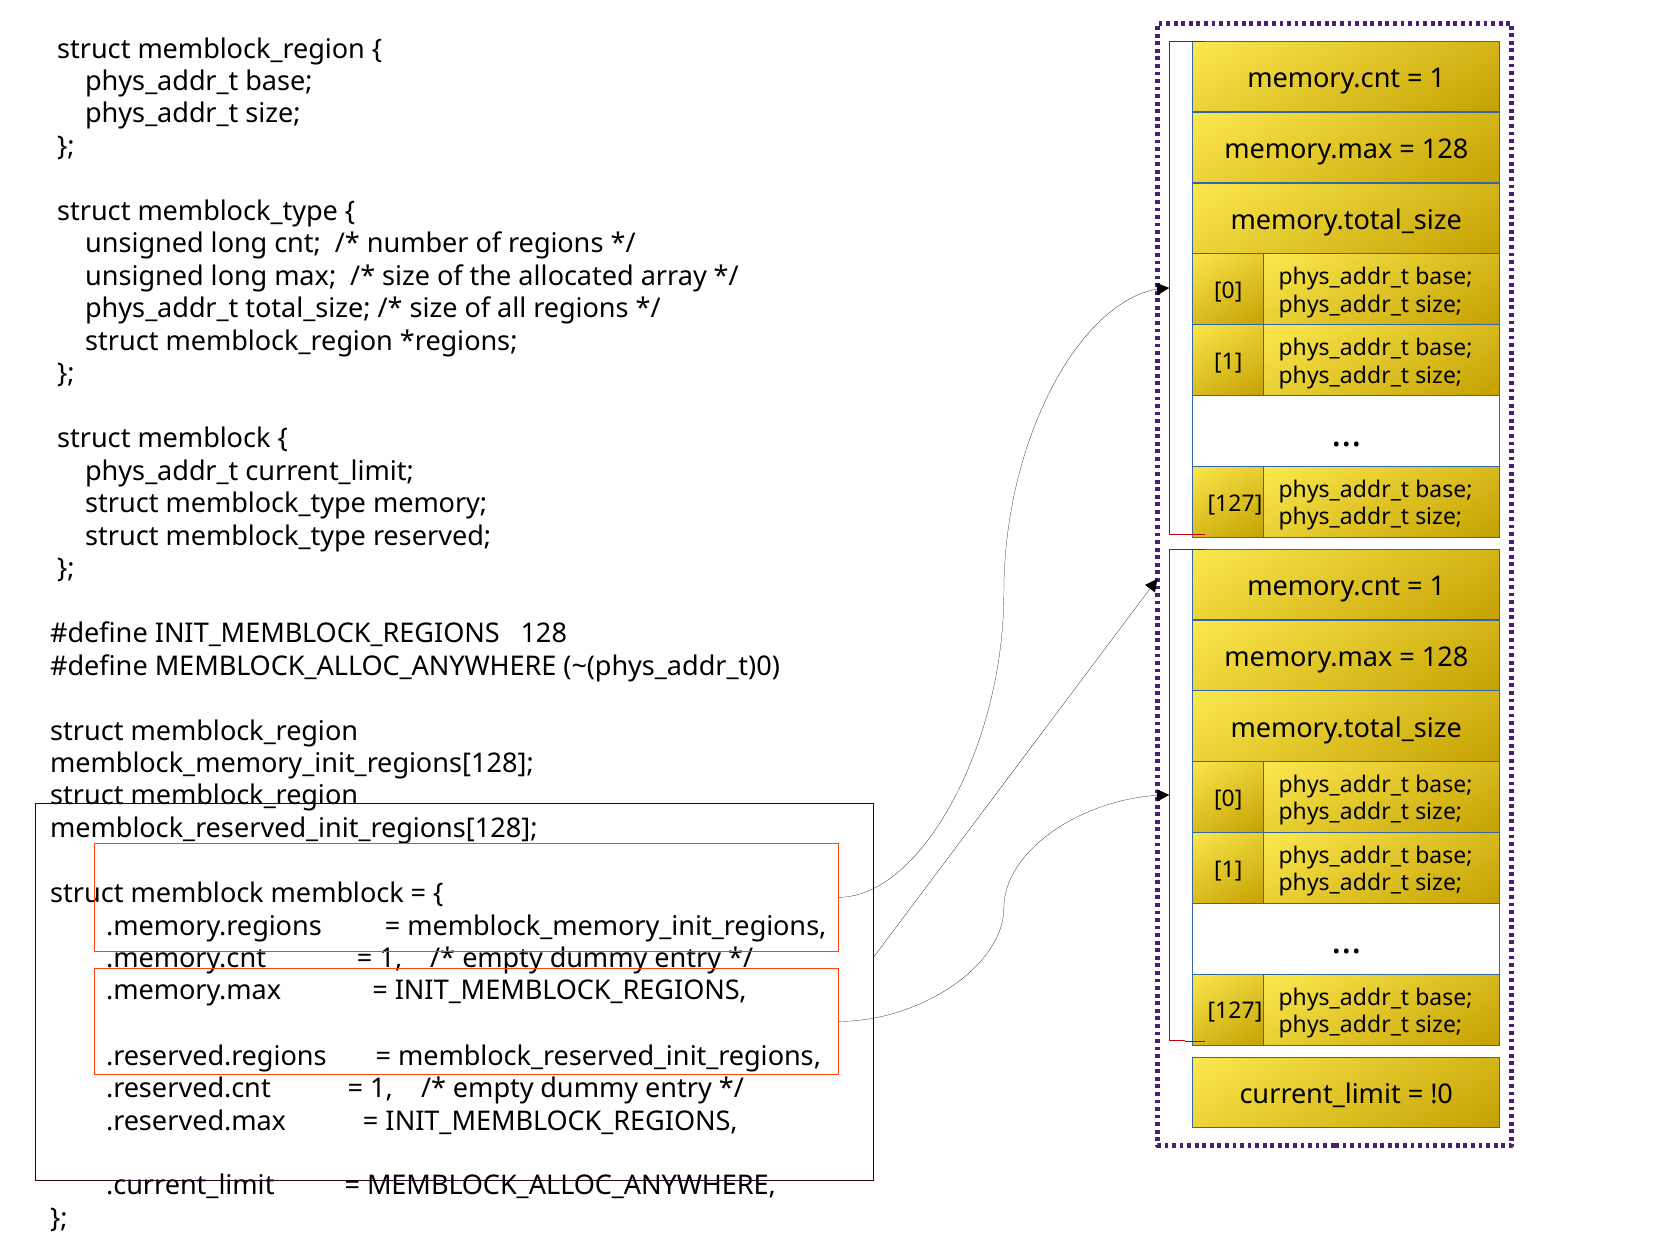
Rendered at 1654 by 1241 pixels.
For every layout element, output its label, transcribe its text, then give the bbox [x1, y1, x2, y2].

text_box memory.max = 128 [1192, 112, 1500, 183]
text_box struct memblock_region { phys_addr_t base; phys_addr_t size; }; struct memblock_type { unsigned long cnt; /* number of regions */ unsigned long max; /* size of the allocated array */ phys_addr_t total_size; /* size of all regions */ struct memblock_region *regions; }; struct memblock { phys_addr_t current_limit; struct memblock_type memory; struct memblock_type reserved; }; #define INIT_MEMBLOCK_REGIONS 128 #define MEMBLOCK_ALLOC_ANYWHERE (~(phys_addr_t)0) struct memblock_region memblock_memory_init_regions[128]; struct memblock_region memblock_reserved_init_regions[128]; struct memblock memblock = { .memory.regions = memblock_memory_init_regions, .memory.cnt = 1, /* empty dummy entry */ .memory.max = INIT_MEMBLOCK_REGIONS, .reserved.regions = memblock_reserved_init_regions, .reserved.cnt = 1, /* empty dummy entry */ .reserved.max = INIT_MEMBLOCK_REGIONS, .current_limit = MEMBLOCK_ALLOC_ANYWHERE, }; [95, 844, 838, 951]
text_box memory.total_size [1192, 690, 1500, 762]
text_box struct memblock_region { phys_addr_t base; phys_addr_t size; }; struct memblock_type { unsigned long cnt; /* number of regions */ unsigned long max; /* size of the allocated array */ phys_addr_t total_size; /* size of all regions */ struct memblock_region *regions; }; struct memblock { phys_addr_t current_limit; struct memblock_type memory; struct memblock_type reserved; }; #define INIT_MEMBLOCK_REGIONS 128 #define MEMBLOCK_ALLOC_ANYWHERE (~(phys_addr_t)0) struct memblock_region memblock_memory_init_regions[128]; struct memblock_region memblock_reserved_init_regions[128]; struct memblock memblock = { .memory.regions = memblock_memory_init_regions, .memory.cnt = 1, /* empty dummy entry */ .memory.max = INIT_MEMBLOCK_REGIONS, .reserved.regions = memblock_reserved_init_regions, .reserved.cnt = 1, /* empty dummy entry */ .reserved.max = INIT_MEMBLOCK_REGIONS, .current_limit = MEMBLOCK_ALLOC_ANYWHERE, }; [36, 804, 860, 1132]
text_box memory.max = 128 [1192, 620, 1500, 690]
text_box [127] [1192, 466, 1264, 538]
text_box phys_addr_t base; phys_addr_t size; [1264, 324, 1500, 395]
text_box phys_addr_t base; phys_addr_t size; [1264, 832, 1500, 903]
text_box memory.cnt = 1 [1192, 549, 1500, 620]
text_box phys_addr_t base; phys_addr_t size; [1264, 254, 1500, 324]
text_box [0] [1192, 254, 1264, 324]
text_box [1] [1192, 324, 1264, 396]
text_box ... [1192, 903, 1500, 974]
text_box memory.cnt = 1 [1192, 41, 1500, 112]
text_box memory.total_size [1192, 183, 1500, 254]
text_box phys_addr_t base; phys_addr_t size; [1264, 466, 1500, 538]
text_box [1] [1192, 832, 1264, 904]
text_box struct memblock_region { phys_addr_t base; phys_addr_t size; }; struct memblock_type { unsigned long cnt; /* number of regions */ unsigned long max; /* size of the allocated array */ phys_addr_t total_size; /* size of all regions */ struct memblock_region *regions; }; struct memblock { phys_addr_t current_limit; struct memblock_type memory; struct memblock_type reserved; }; #define INIT_MEMBLOCK_REGIONS 128 #define MEMBLOCK_ALLOC_ANYWHERE (~(phys_addr_t)0) struct memblock_region memblock_memory_init_regions[128]; struct memblock_region memblock_reserved_init_regions[128]; struct memblock memblock = { .memory.regions = memblock_memory_init_regions, .memory.cnt = 1, /* empty dummy entry */ .memory.max = INIT_MEMBLOCK_REGIONS, .reserved.regions = memblock_reserved_init_regions, .reserved.cnt = 1, /* empty dummy entry */ .reserved.max = INIT_MEMBLOCK_REGIONS, .current_limit = MEMBLOCK_ALLOC_ANYWHERE, }; [715, 895, 860, 1021]
text_box [0] [1192, 762, 1264, 832]
text_box ... [1192, 395, 1500, 466]
text_box [127] [1192, 974, 1264, 1046]
text_box struct memblock_region { phys_addr_t base; phys_addr_t size; }; struct memblock_type { unsigned long cnt; /* number of regions */ unsigned long max; /* size of the allocated array */ phys_addr_t total_size; /* size of all regions */ struct memblock_region *regions; }; struct memblock { phys_addr_t current_limit; struct memblock_type memory; struct memblock_type reserved; }; #define INIT_MEMBLOCK_REGIONS 128 #define MEMBLOCK_ALLOC_ANYWHERE (~(phys_addr_t)0) struct memblock_region memblock_memory_init_regions[128]; struct memblock_region memblock_reserved_init_regions[128]; struct memblock memblock = { .memory.regions = memblock_memory_init_regions, .memory.cnt = 1, /* empty dummy entry */ .memory.max = INIT_MEMBLOCK_REGIONS, .reserved.regions = memblock_reserved_init_regions, .reserved.cnt = 1, /* empty dummy entry */ .reserved.max = INIT_MEMBLOCK_REGIONS, .current_limit = MEMBLOCK_ALLOC_ANYWHERE, }; [95, 969, 838, 1074]
text_box struct memblock_region { phys_addr_t base; phys_addr_t size; }; struct memblock_type { unsigned long cnt; /* number of regions */ unsigned long max; /* size of the allocated array */ phys_addr_t total_size; /* size of all regions */ struct memblock_region *regions; }; struct memblock { phys_addr_t current_limit; struct memblock_type memory; struct memblock_type reserved; }; #define INIT_MEMBLOCK_REGIONS 128 #define MEMBLOCK_ALLOC_ANYWHERE (~(phys_addr_t)0) struct memblock_region memblock_memory_init_regions[128]; struct memblock_region memblock_reserved_init_regions[128]; struct memblock memblock = { .memory.regions = memblock_memory_init_regions, .memory.cnt = 1, /* empty dummy entry */ .memory.max = INIT_MEMBLOCK_REGIONS, .reserved.regions = memblock_reserved_init_regions, .reserved.cnt = 1, /* empty dummy entry */ .reserved.max = INIT_MEMBLOCK_REGIONS, .current_limit = MEMBLOCK_ALLOC_ANYWHERE, }; [35, 23, 860, 803]
text_box phys_addr_t base; phys_addr_t size; [1264, 762, 1500, 832]
text_box phys_addr_t base; phys_addr_t size; [1264, 974, 1500, 1046]
text_box current_limit = !0 [1192, 1057, 1500, 1128]
